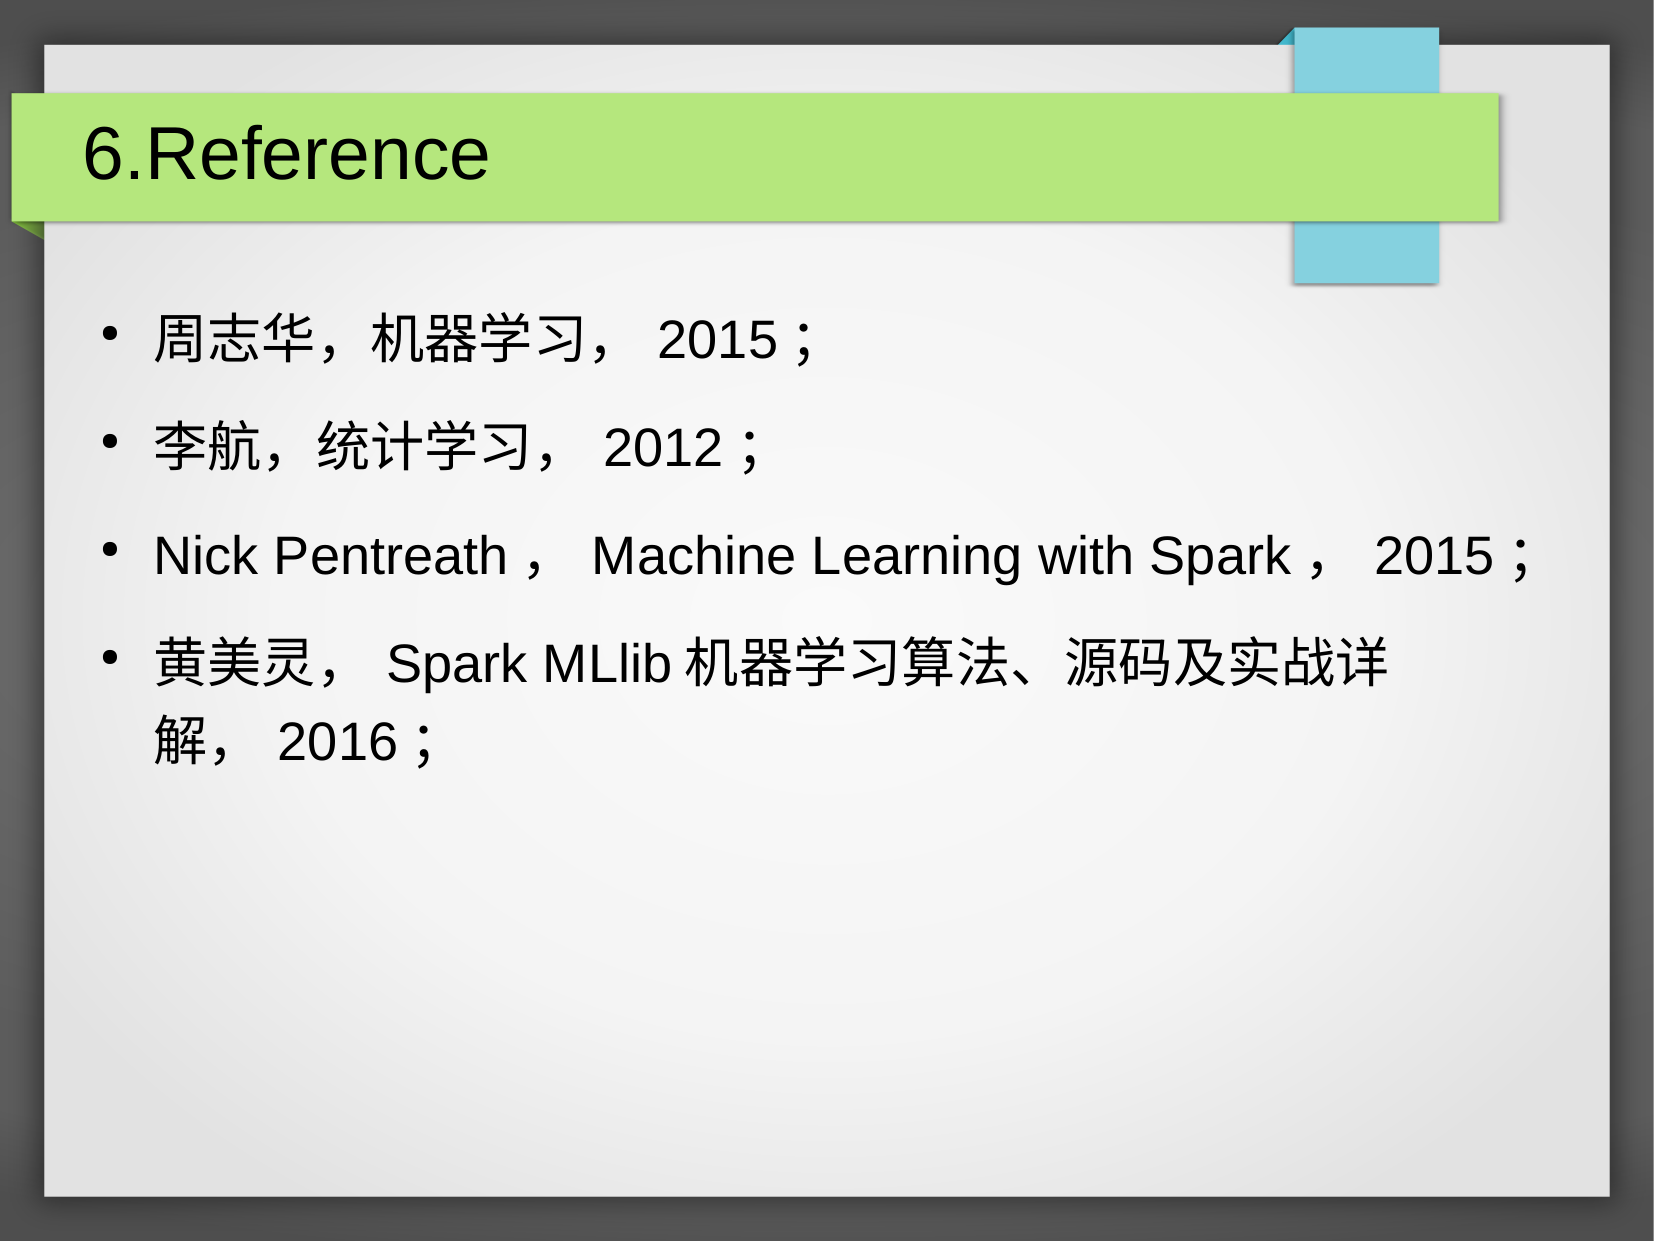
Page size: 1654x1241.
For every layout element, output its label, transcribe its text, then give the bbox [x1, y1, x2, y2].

title 6.Reference [82, 94, 1264, 213]
list 周志华，机器学习，2015； 李航，统计学习，2012； Nick Pentreath，Machine Learning with Spark，2015； 黄美灵，Spark MLlib机器学习算法、源码及实战详解，2016； [82, 295, 1571, 1015]
picture [0, 0, 1654, 1241]
